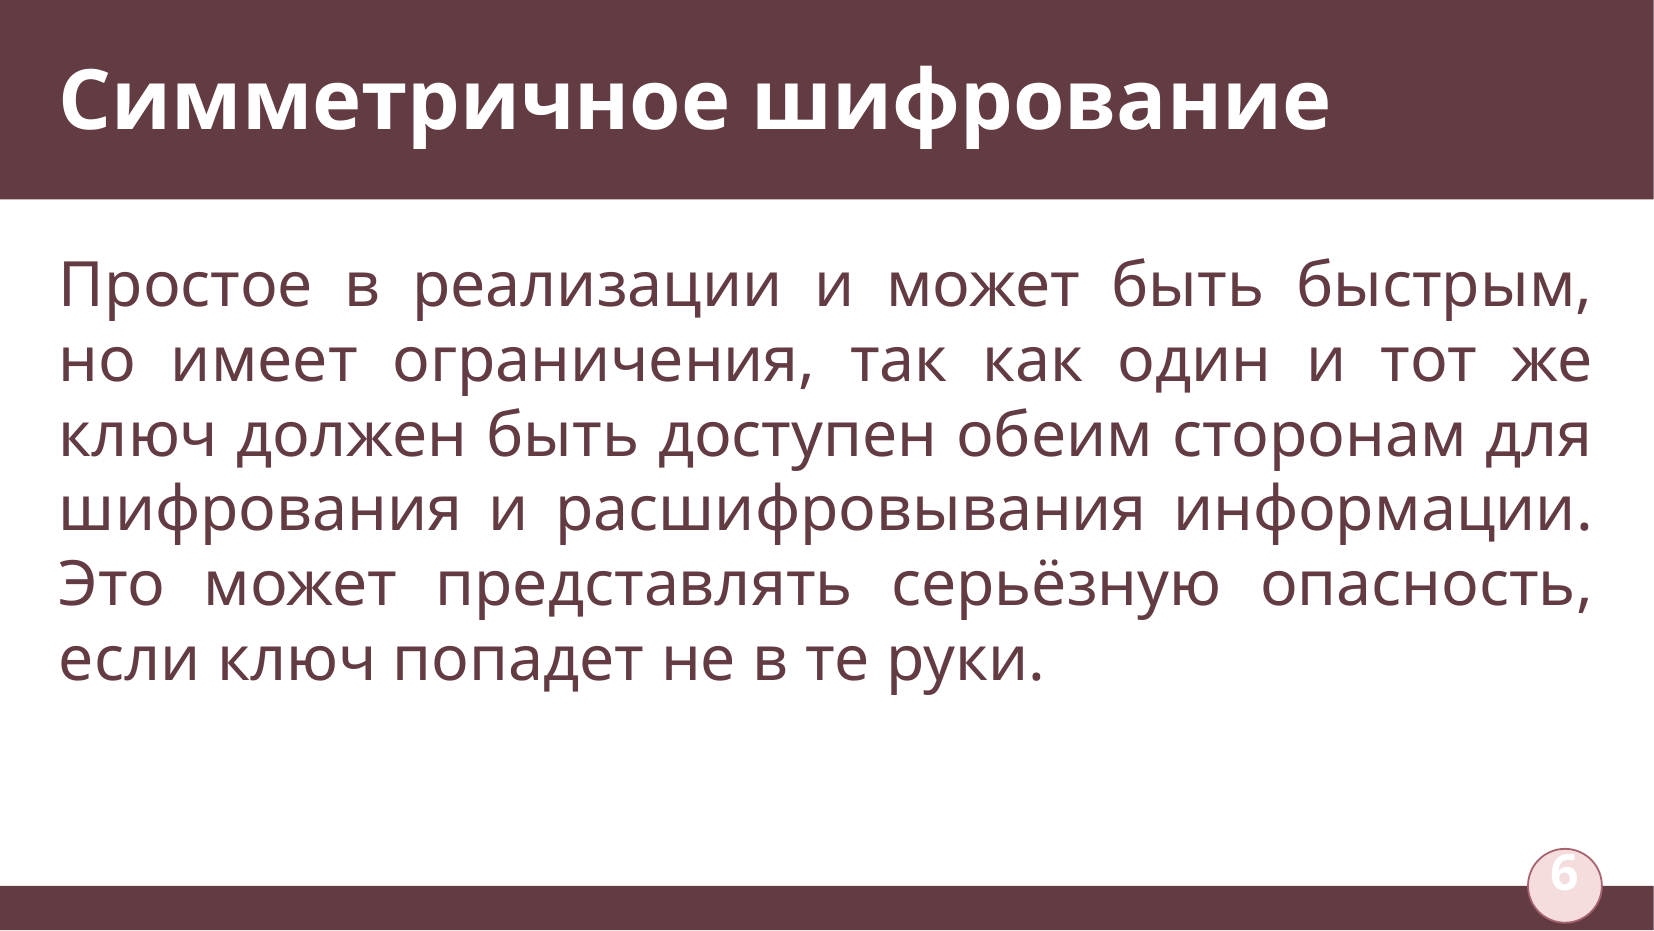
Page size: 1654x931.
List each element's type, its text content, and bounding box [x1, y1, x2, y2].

list Простое в реализации и может быть быстрым, но имеет ограничения, так как один и тот же ключ должен быть доступен обеим сторонам для шифрования и расшифровывания информации. Это может представлять серьёзную опасность, если ключ попадет не в те руки. [59, 243, 1595, 769]
title Симметричное шифрование [59, 37, 1595, 155]
